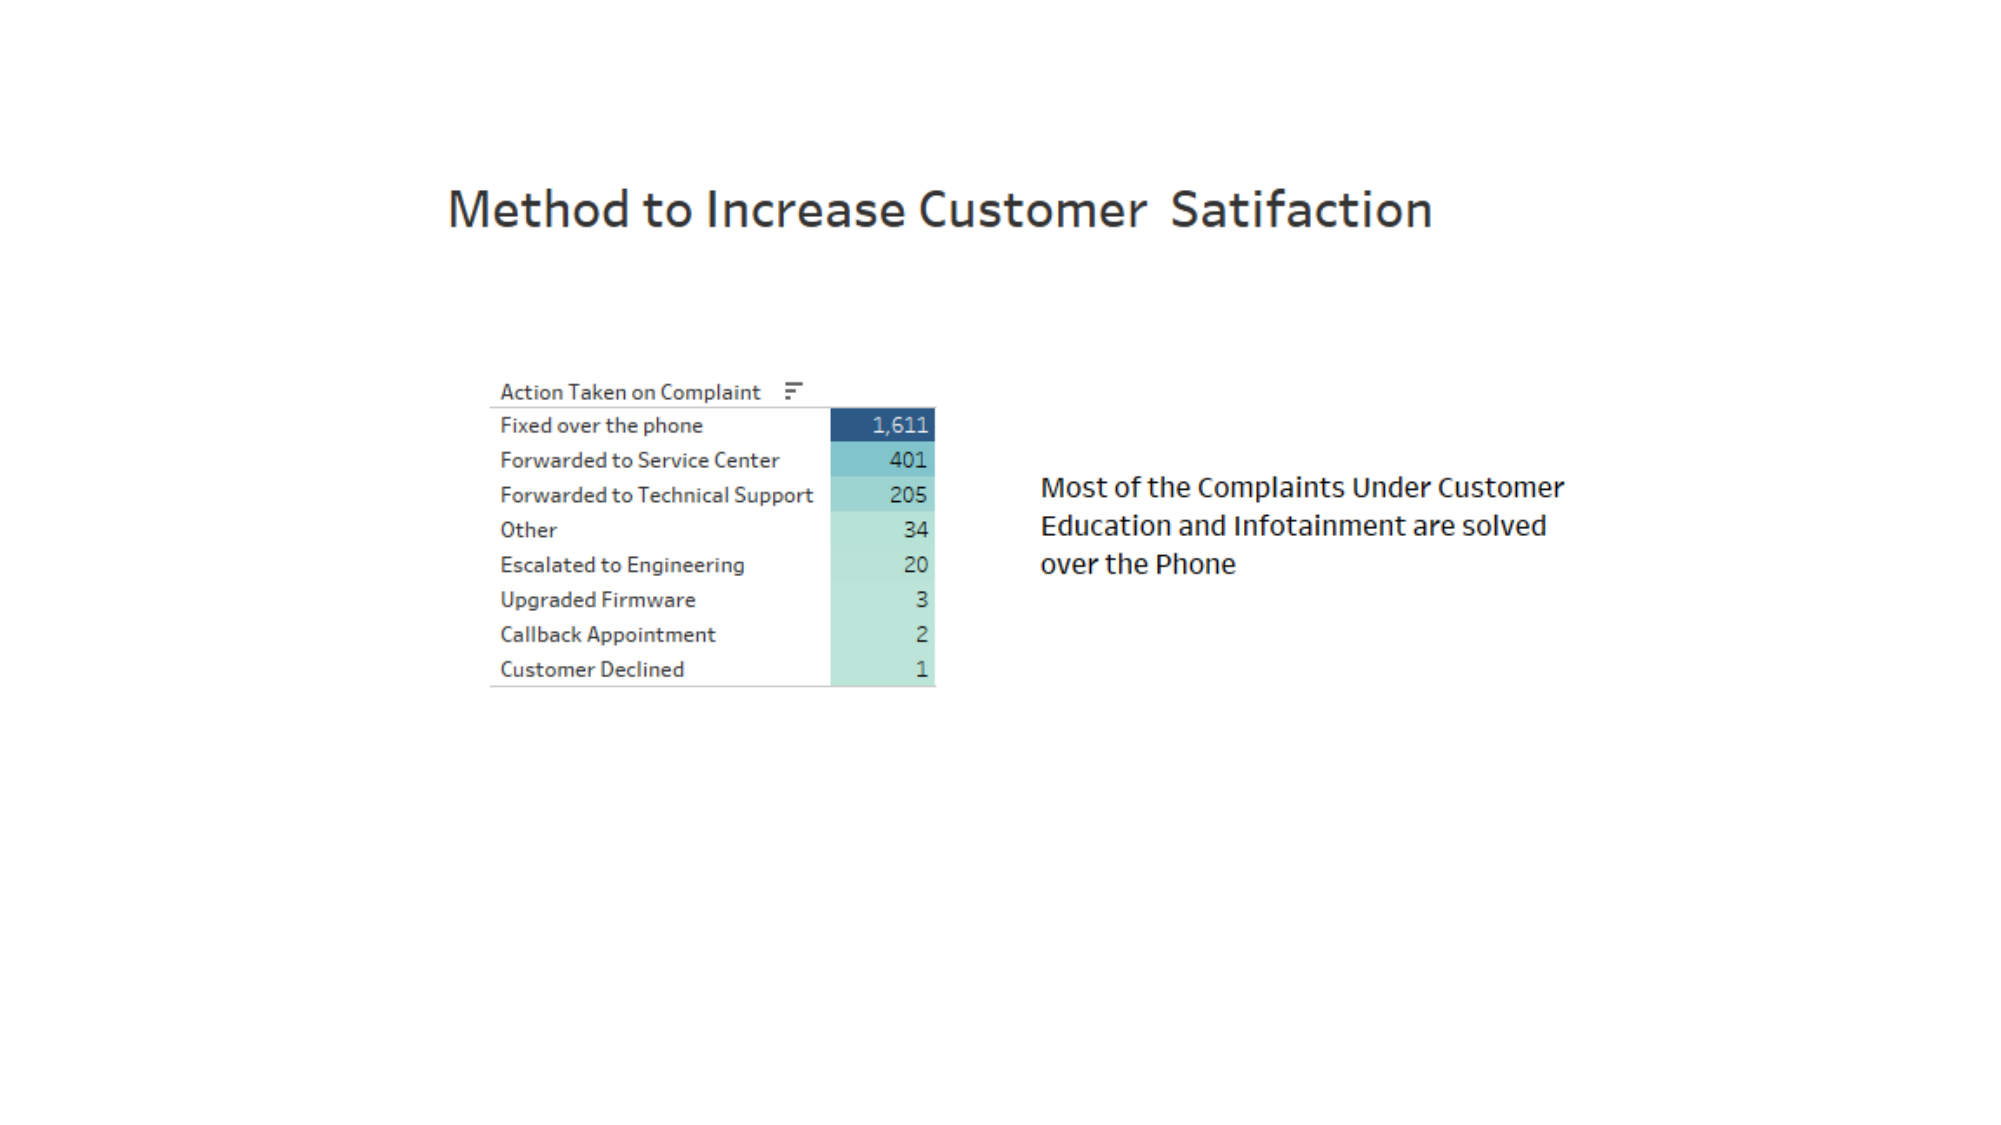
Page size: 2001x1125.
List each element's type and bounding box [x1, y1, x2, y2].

picture [285, 121, 1742, 977]
